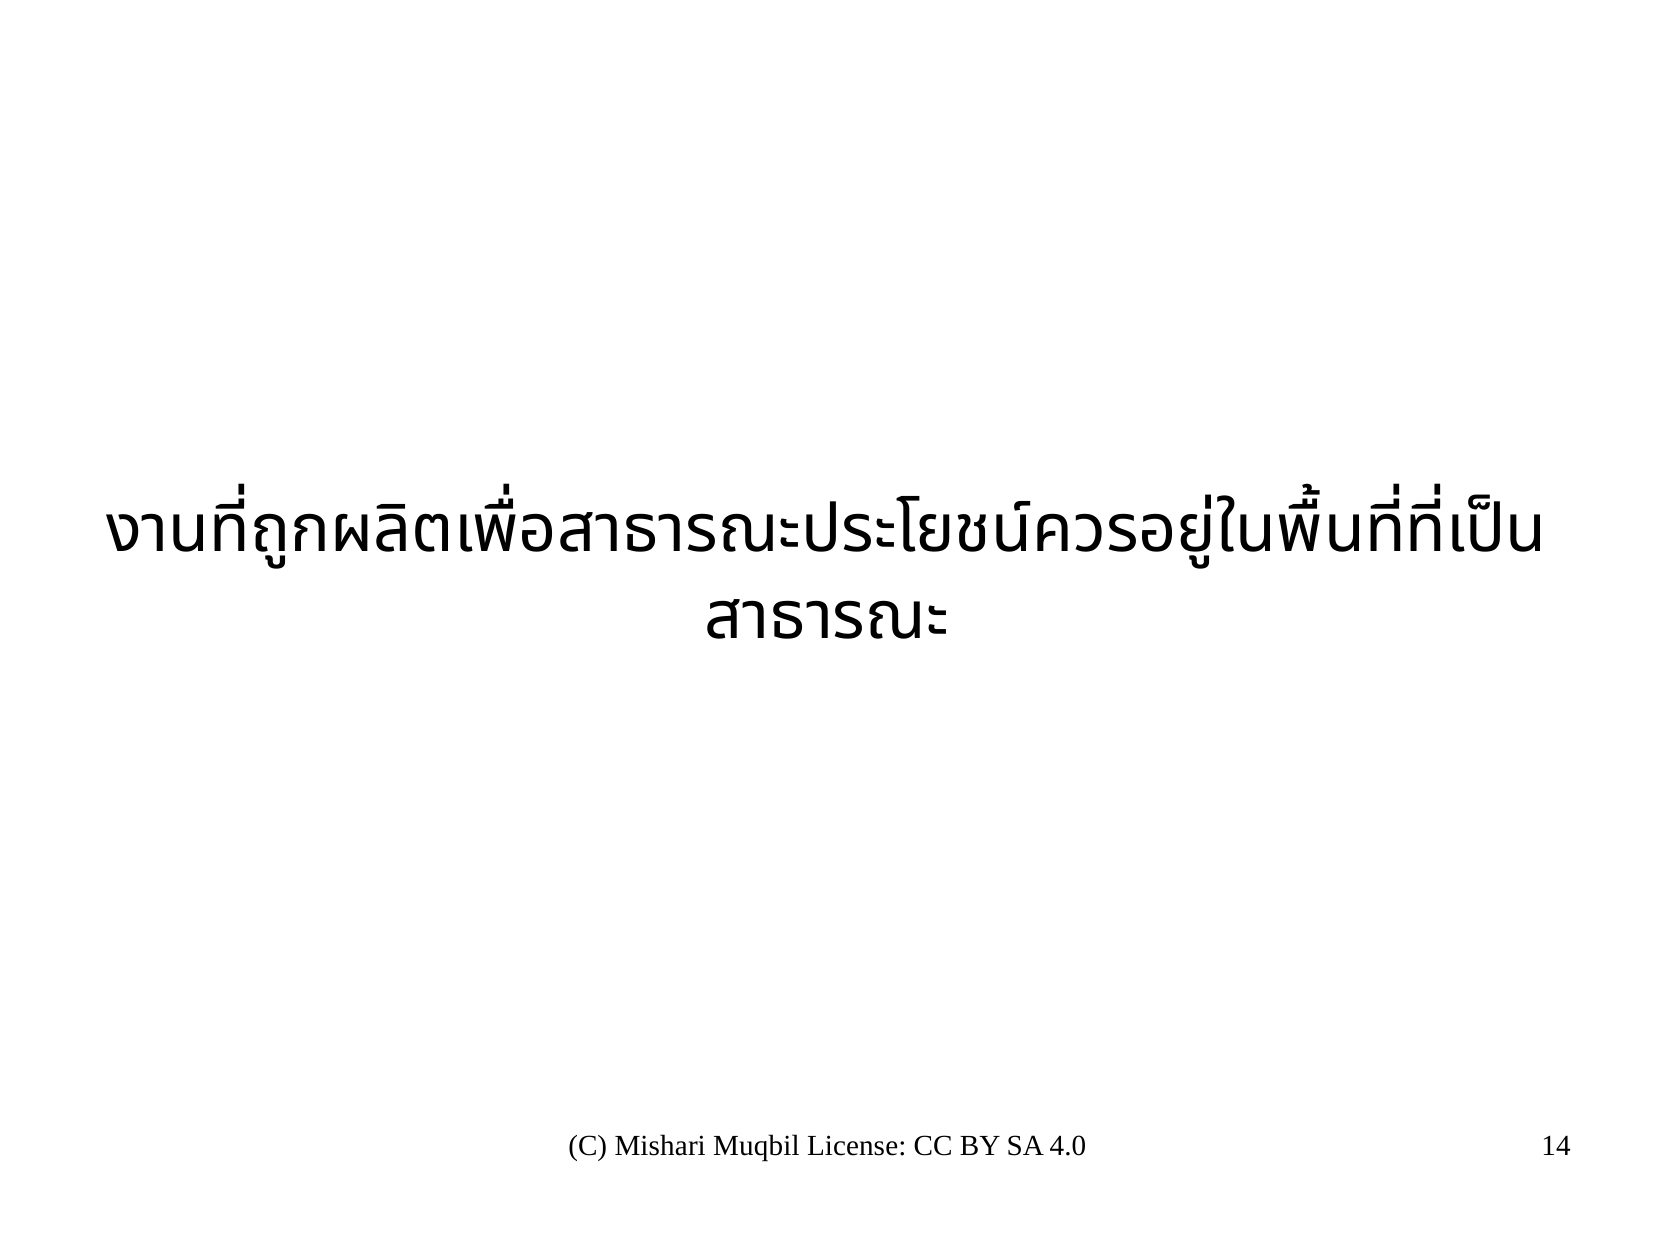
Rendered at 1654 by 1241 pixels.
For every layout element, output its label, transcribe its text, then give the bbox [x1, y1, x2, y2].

subtitle งานที่ถูกผลิตเพื่อสาธารณะประโยชน์ควรอยู่ในพื้นที่ที่เป็นสาธารณะ [82, 49, 1571, 1109]
